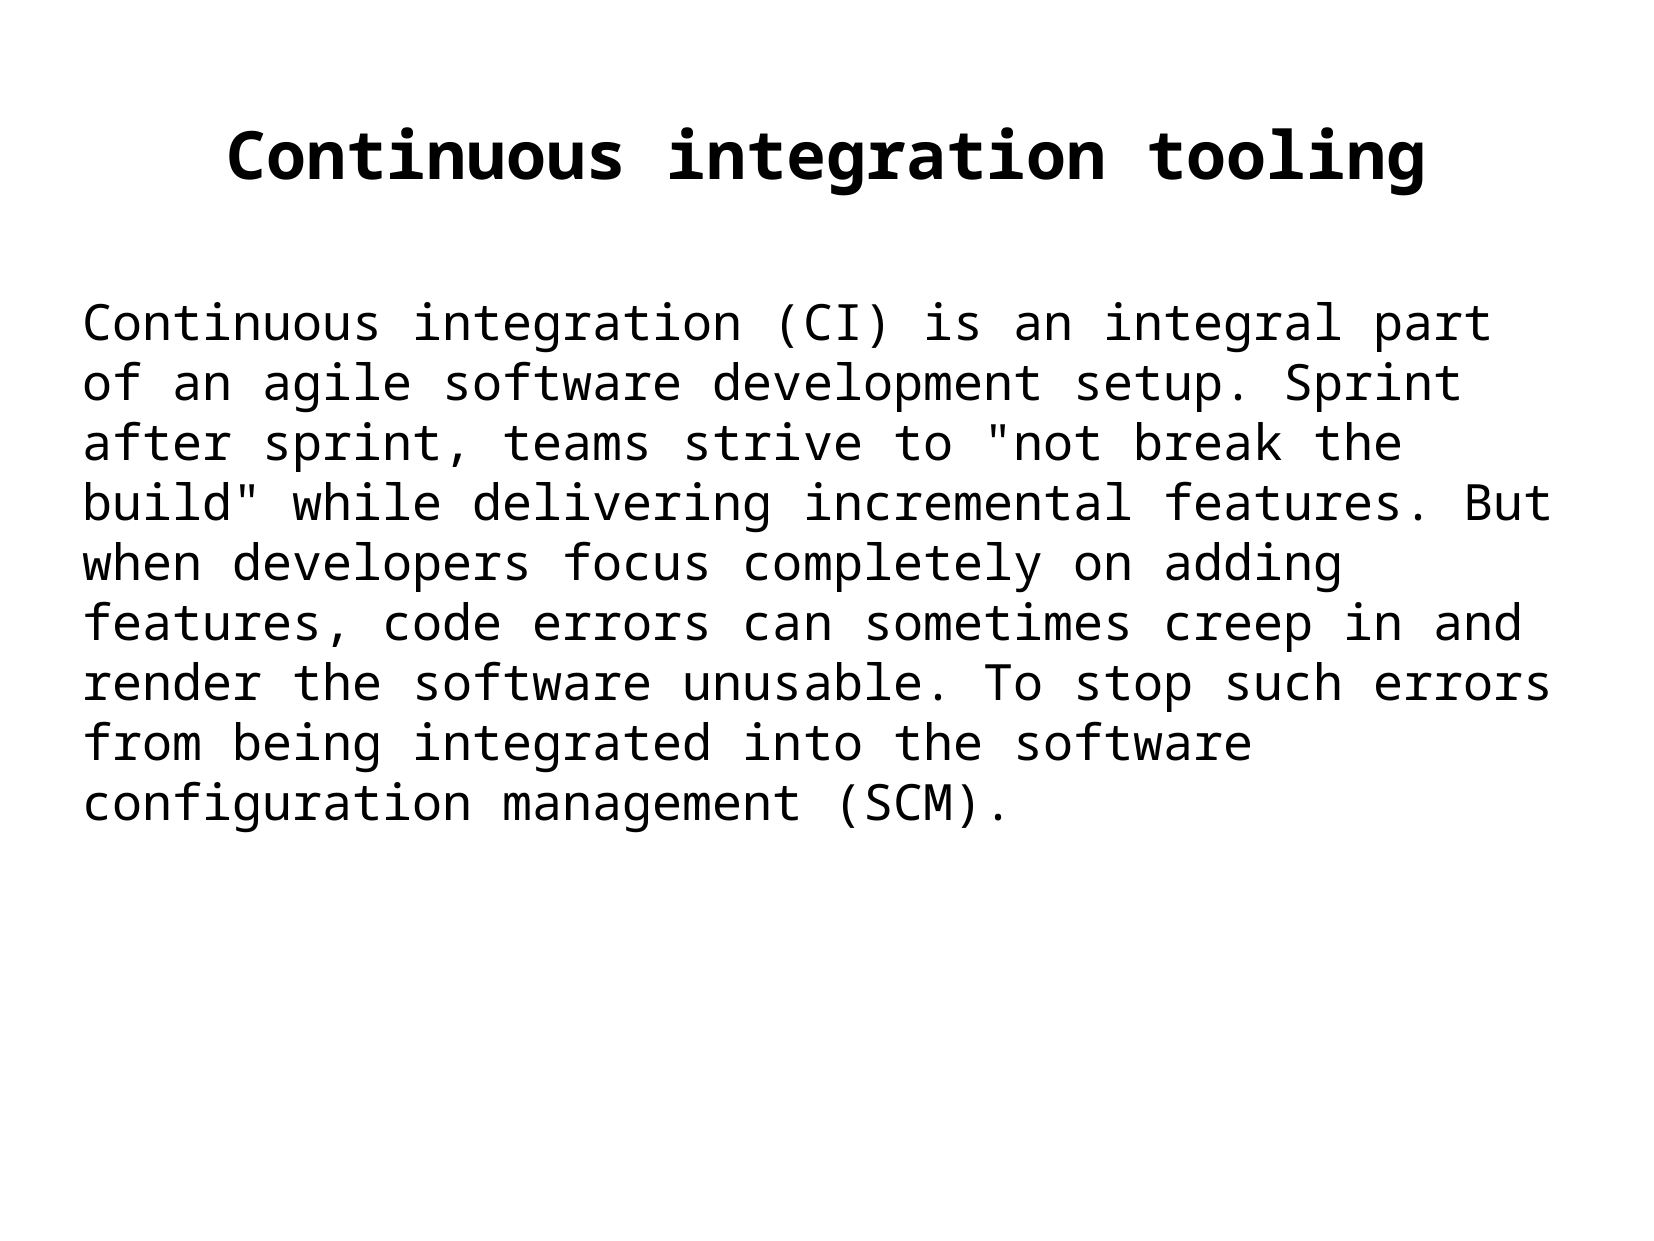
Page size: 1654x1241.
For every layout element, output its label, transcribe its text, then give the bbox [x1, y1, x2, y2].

title Continuous integration tooling [82, 49, 1571, 257]
list Continuous integration (CI) is an integral part of an agile software development setup. Sprint after sprint, teams strive to "not break the build" while delivering incremental features. But when developers focus completely on adding features, code errors can sometimes creep in and render the software unusable. To stop such errors from being integrated into the software configuration management (SCM). [82, 290, 1571, 1010]
